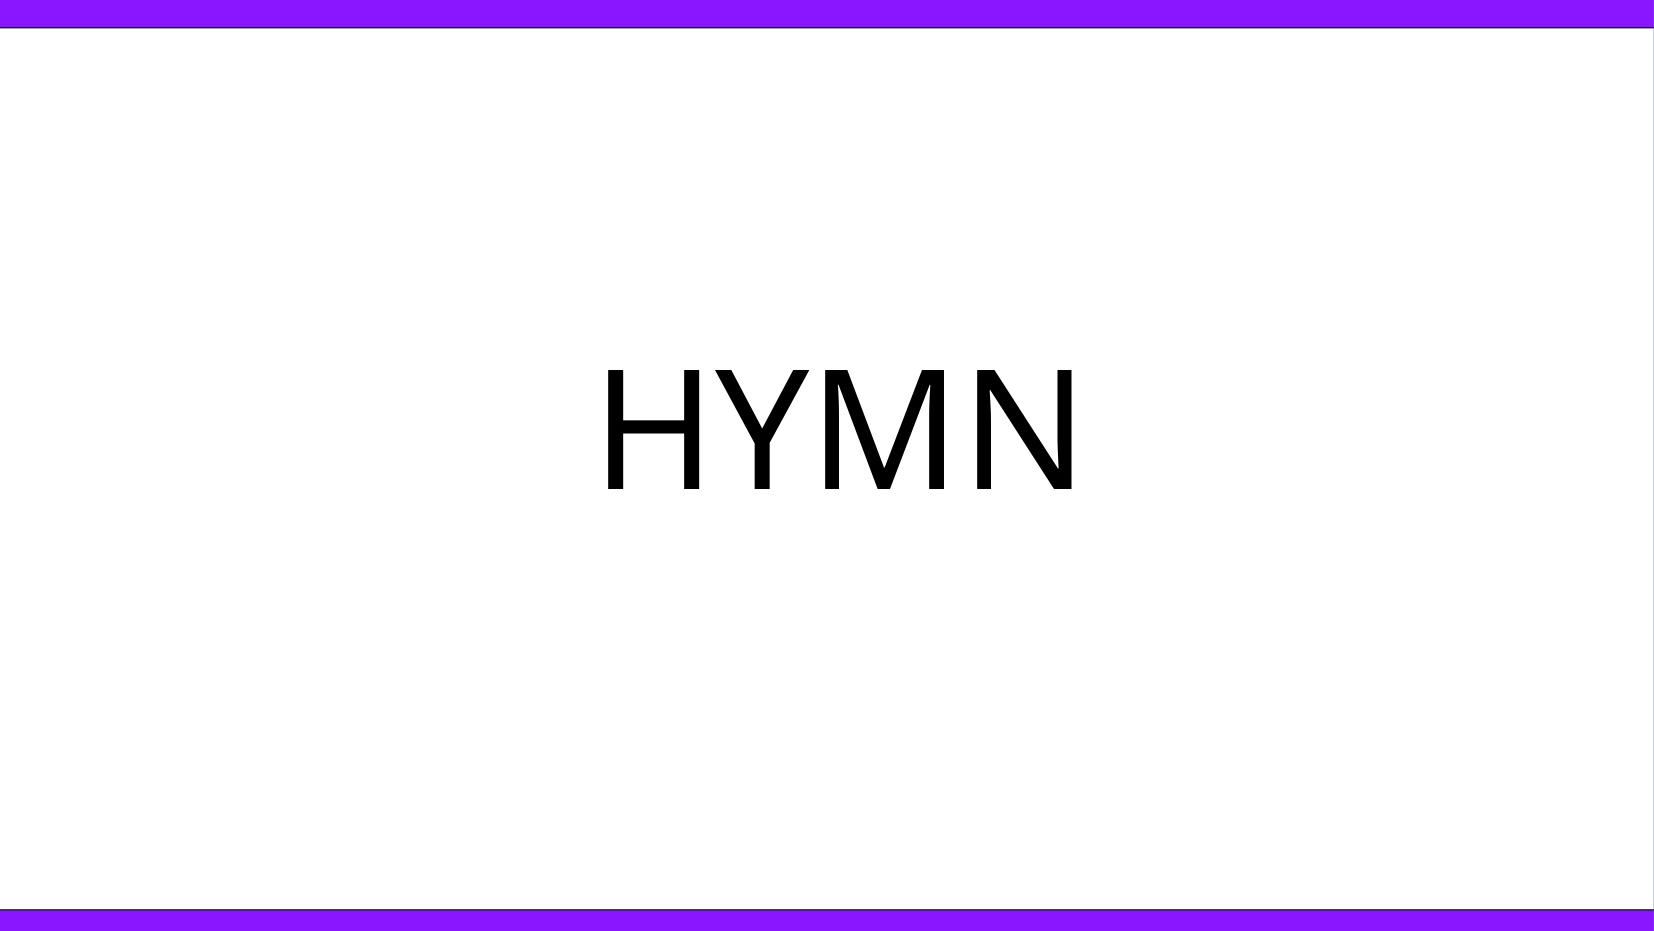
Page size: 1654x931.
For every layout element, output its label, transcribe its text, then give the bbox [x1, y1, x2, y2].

picture [0, 0, 1654, 931]
text_box HYMN [300, 304, 1381, 586]
